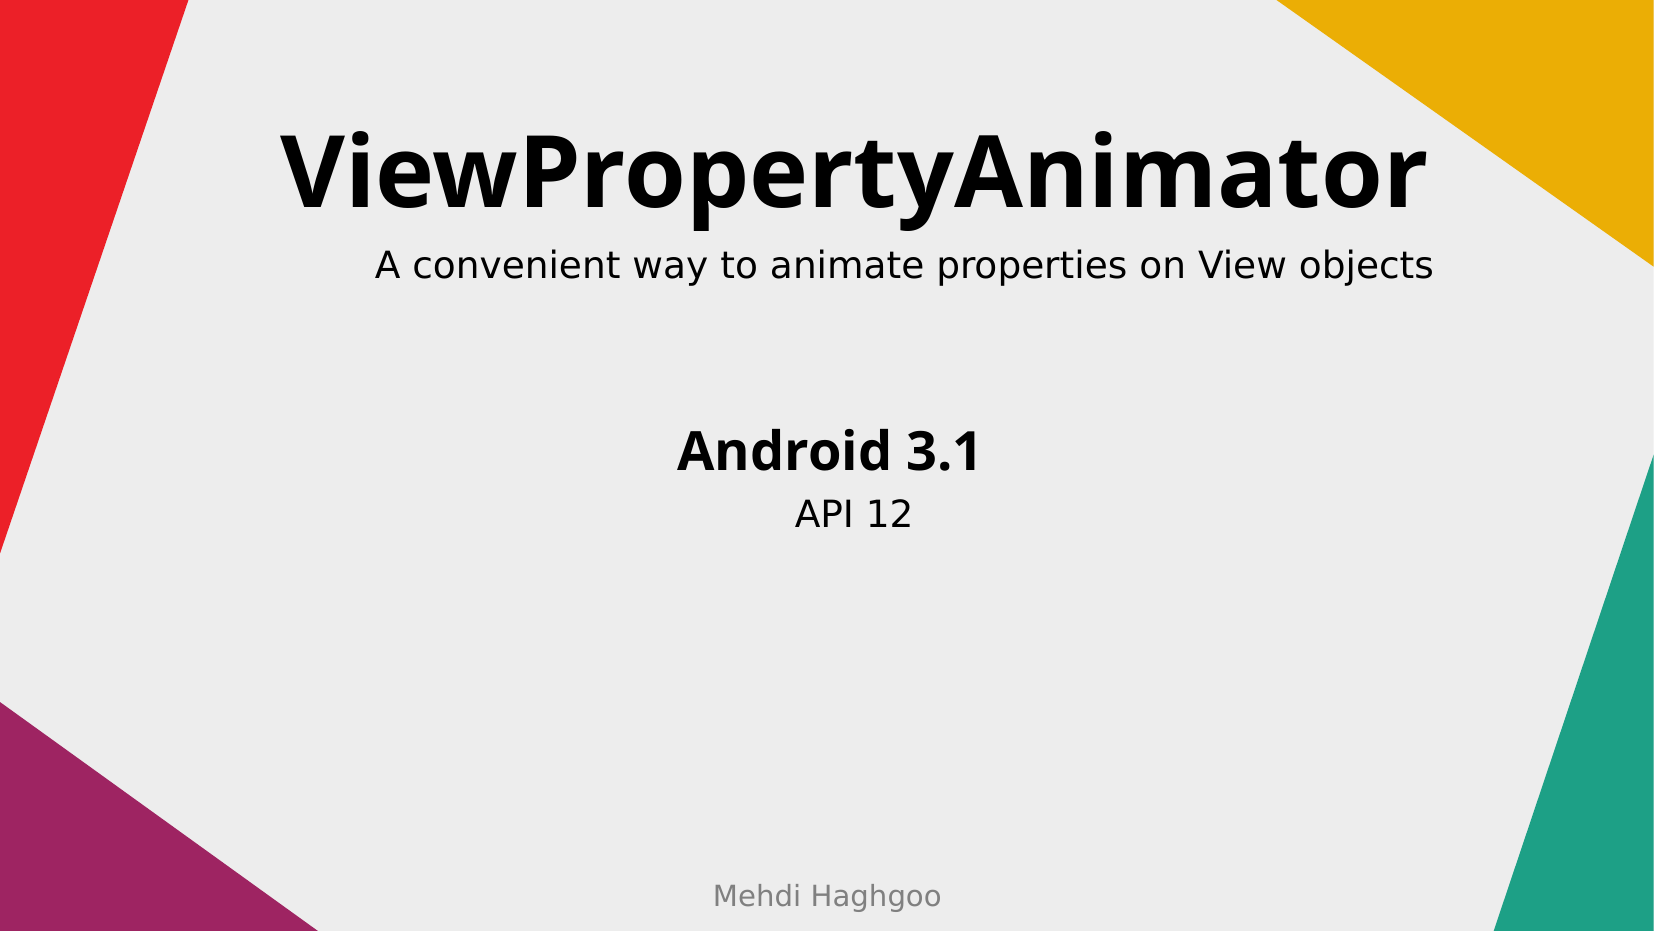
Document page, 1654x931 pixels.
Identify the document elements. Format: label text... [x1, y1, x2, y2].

subtitle ViewPropertyAnimator [194, 11, 1515, 327]
text_box Android 3.1 [662, 404, 1051, 489]
text_box A convenient way to animate properties on View objects [359, 236, 1451, 295]
text_box API 12 [779, 484, 929, 544]
